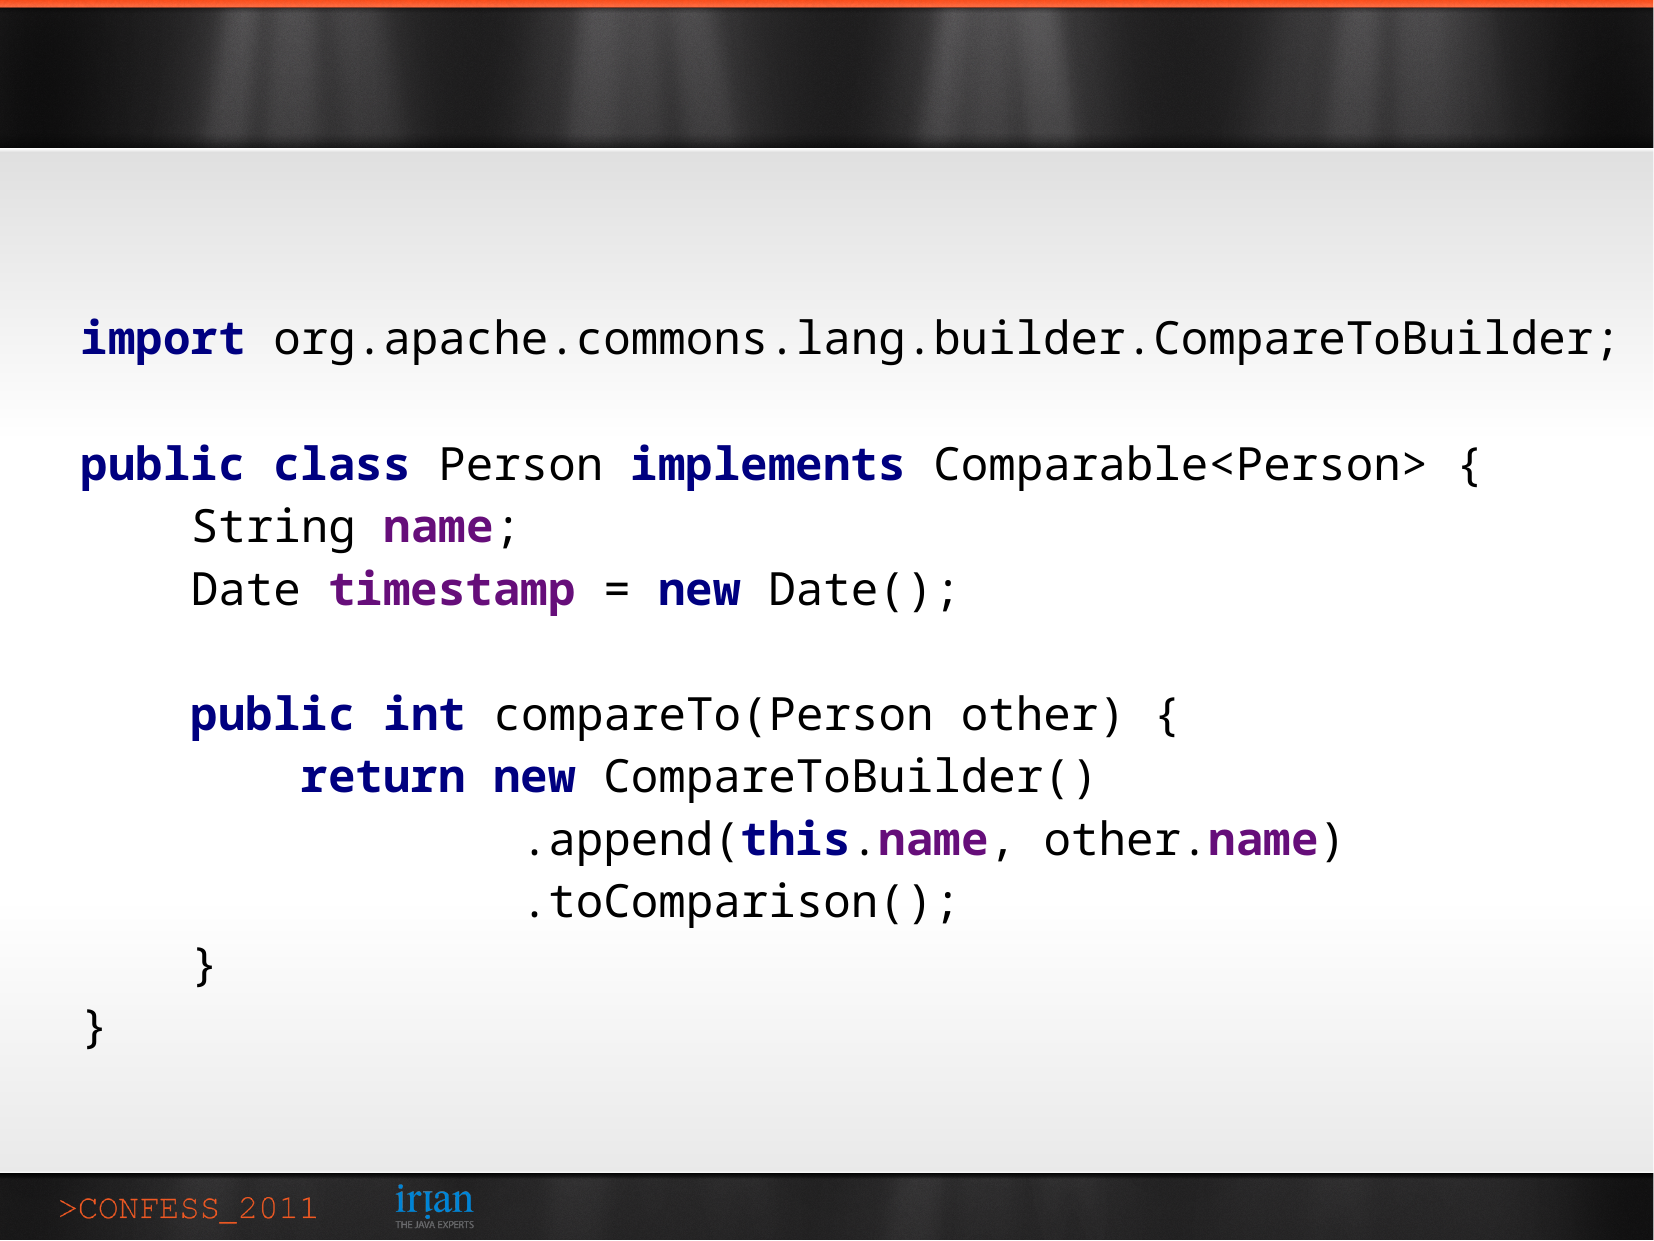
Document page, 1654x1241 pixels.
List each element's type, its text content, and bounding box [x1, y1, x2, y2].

subtitle import org.apache.commons.lang.builder.CompareToBuilder; public class Person implements Comparable<Person> { String name; Date timestamp = new Date(); public int compareTo(Person other) { return new CompareToBuilder() .append(this.name, other.name) .toComparison(); } } [80, 305, 1654, 1125]
picture [0, 0, 1654, 1240]
